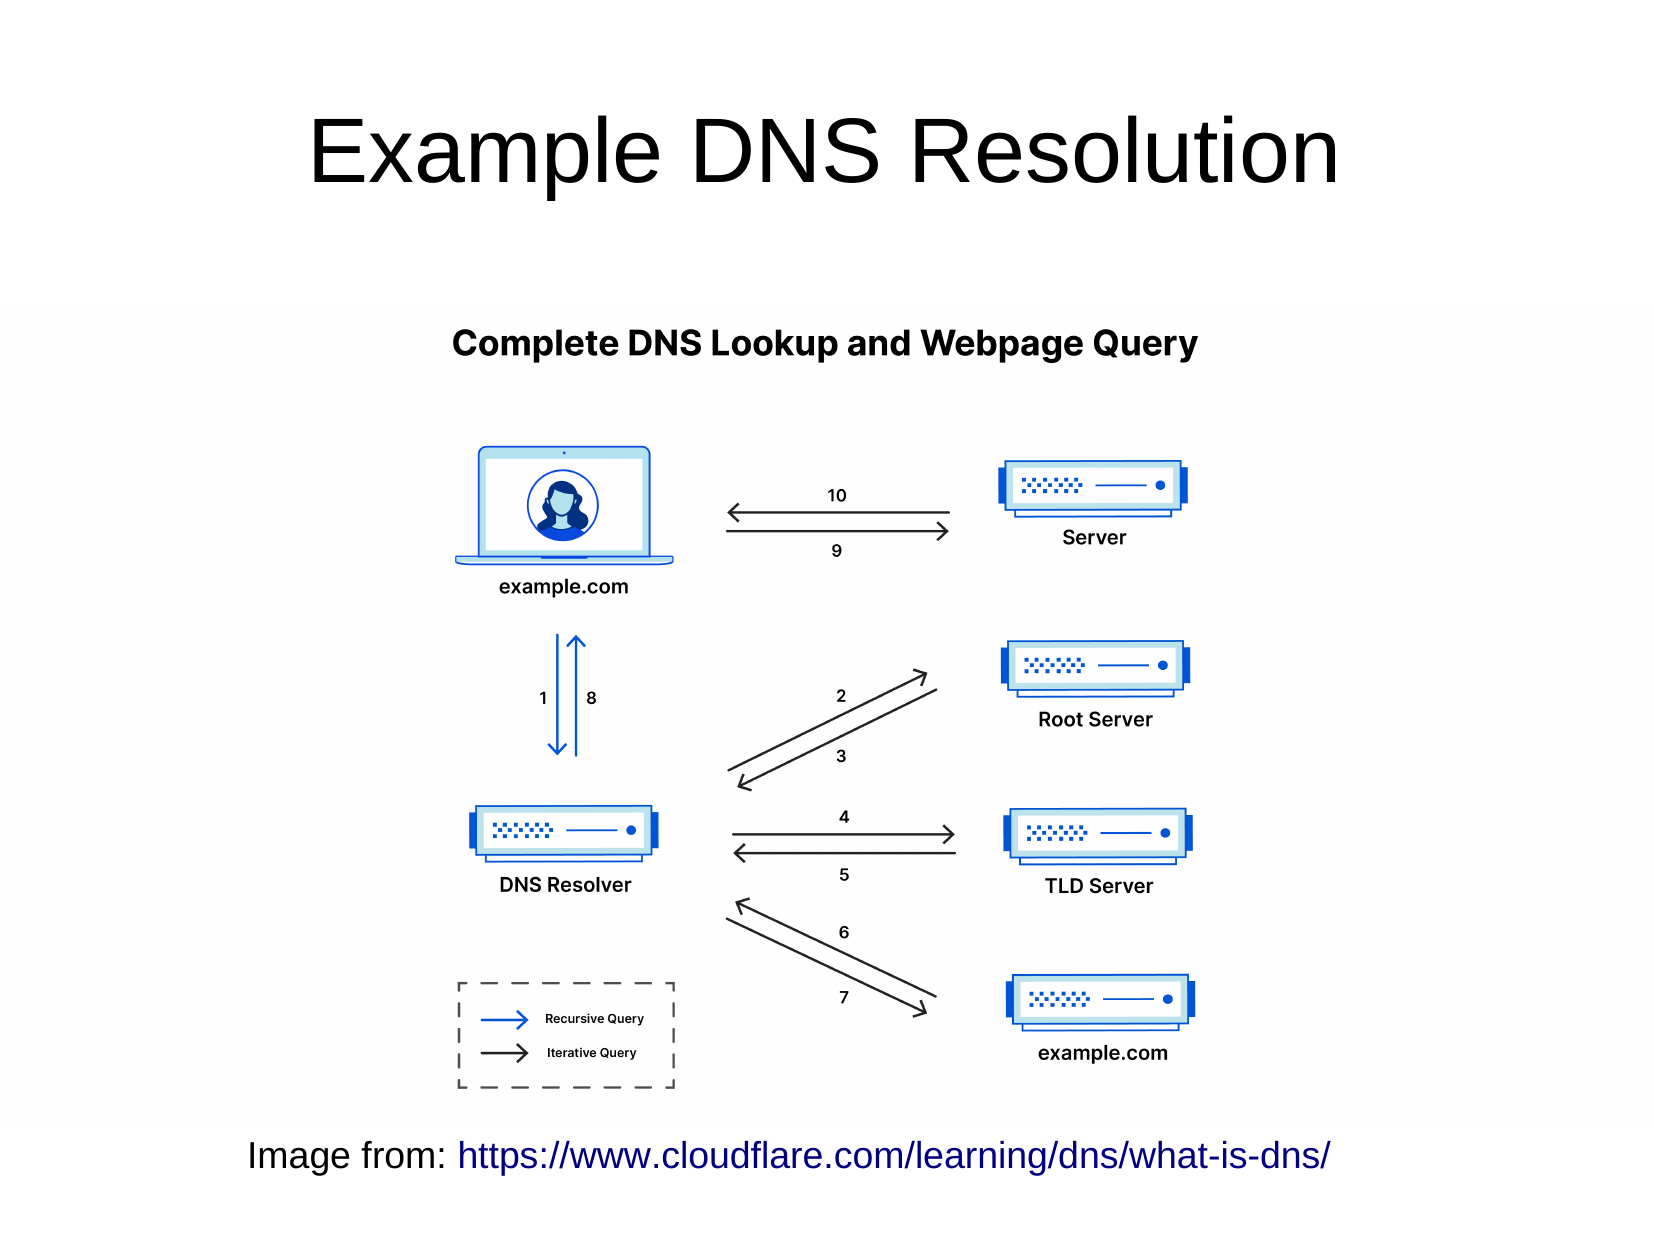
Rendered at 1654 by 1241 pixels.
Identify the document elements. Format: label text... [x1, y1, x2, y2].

text_box Image from: https://www.cloudflare.com/learning/dns/what-is-dns/ [232, 1127, 1561, 1227]
title Example DNS Resolution [82, 49, 1568, 254]
picture [0, 302, 1653, 1130]
